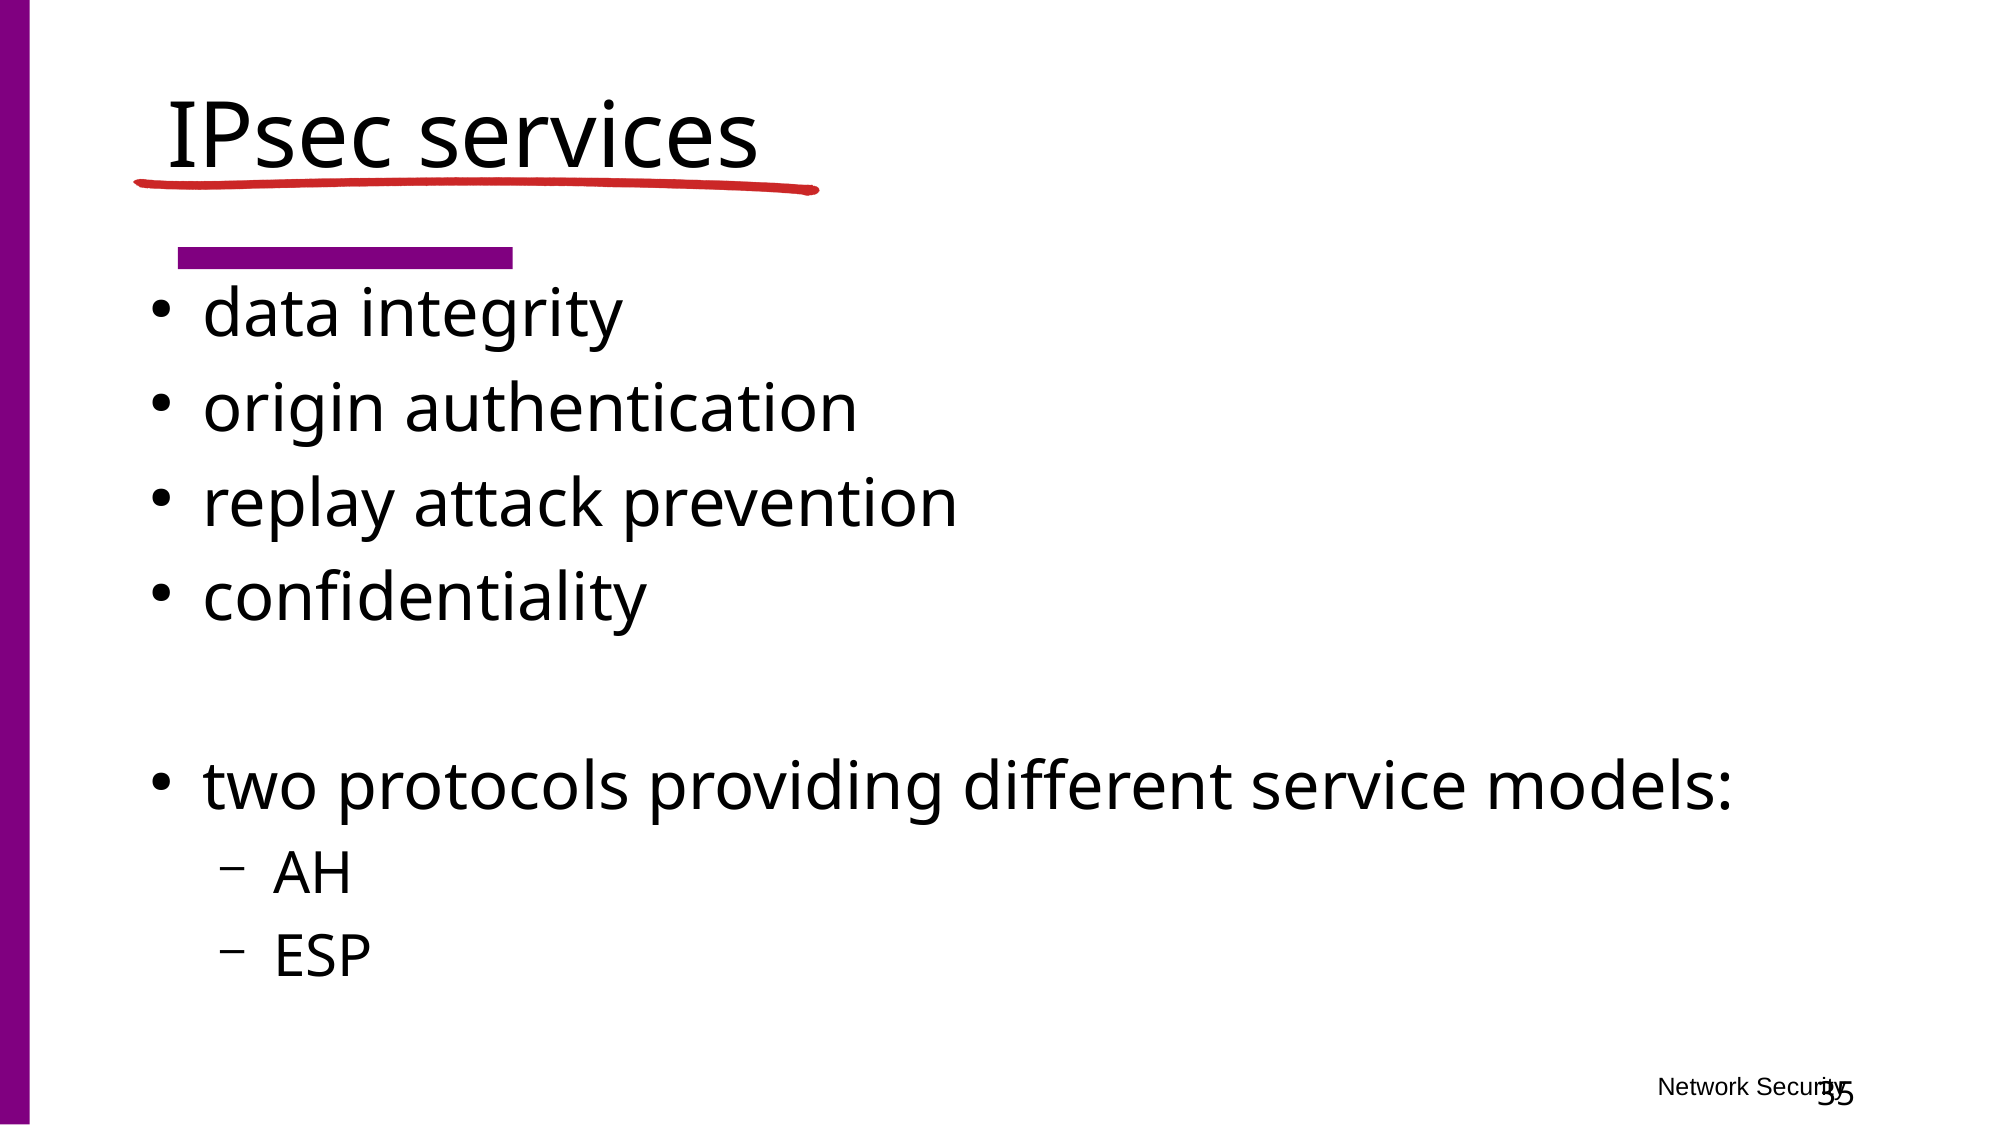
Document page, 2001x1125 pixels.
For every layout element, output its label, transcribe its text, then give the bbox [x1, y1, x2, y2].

text_box Network Security [1016, 1062, 1862, 1114]
picture [130, 172, 828, 202]
list data integrity origin authentication replay attack prevention confidentiality two protocols providing different service models: AH ESP [116, 262, 1817, 1026]
title IPsec services [116, 37, 1817, 225]
